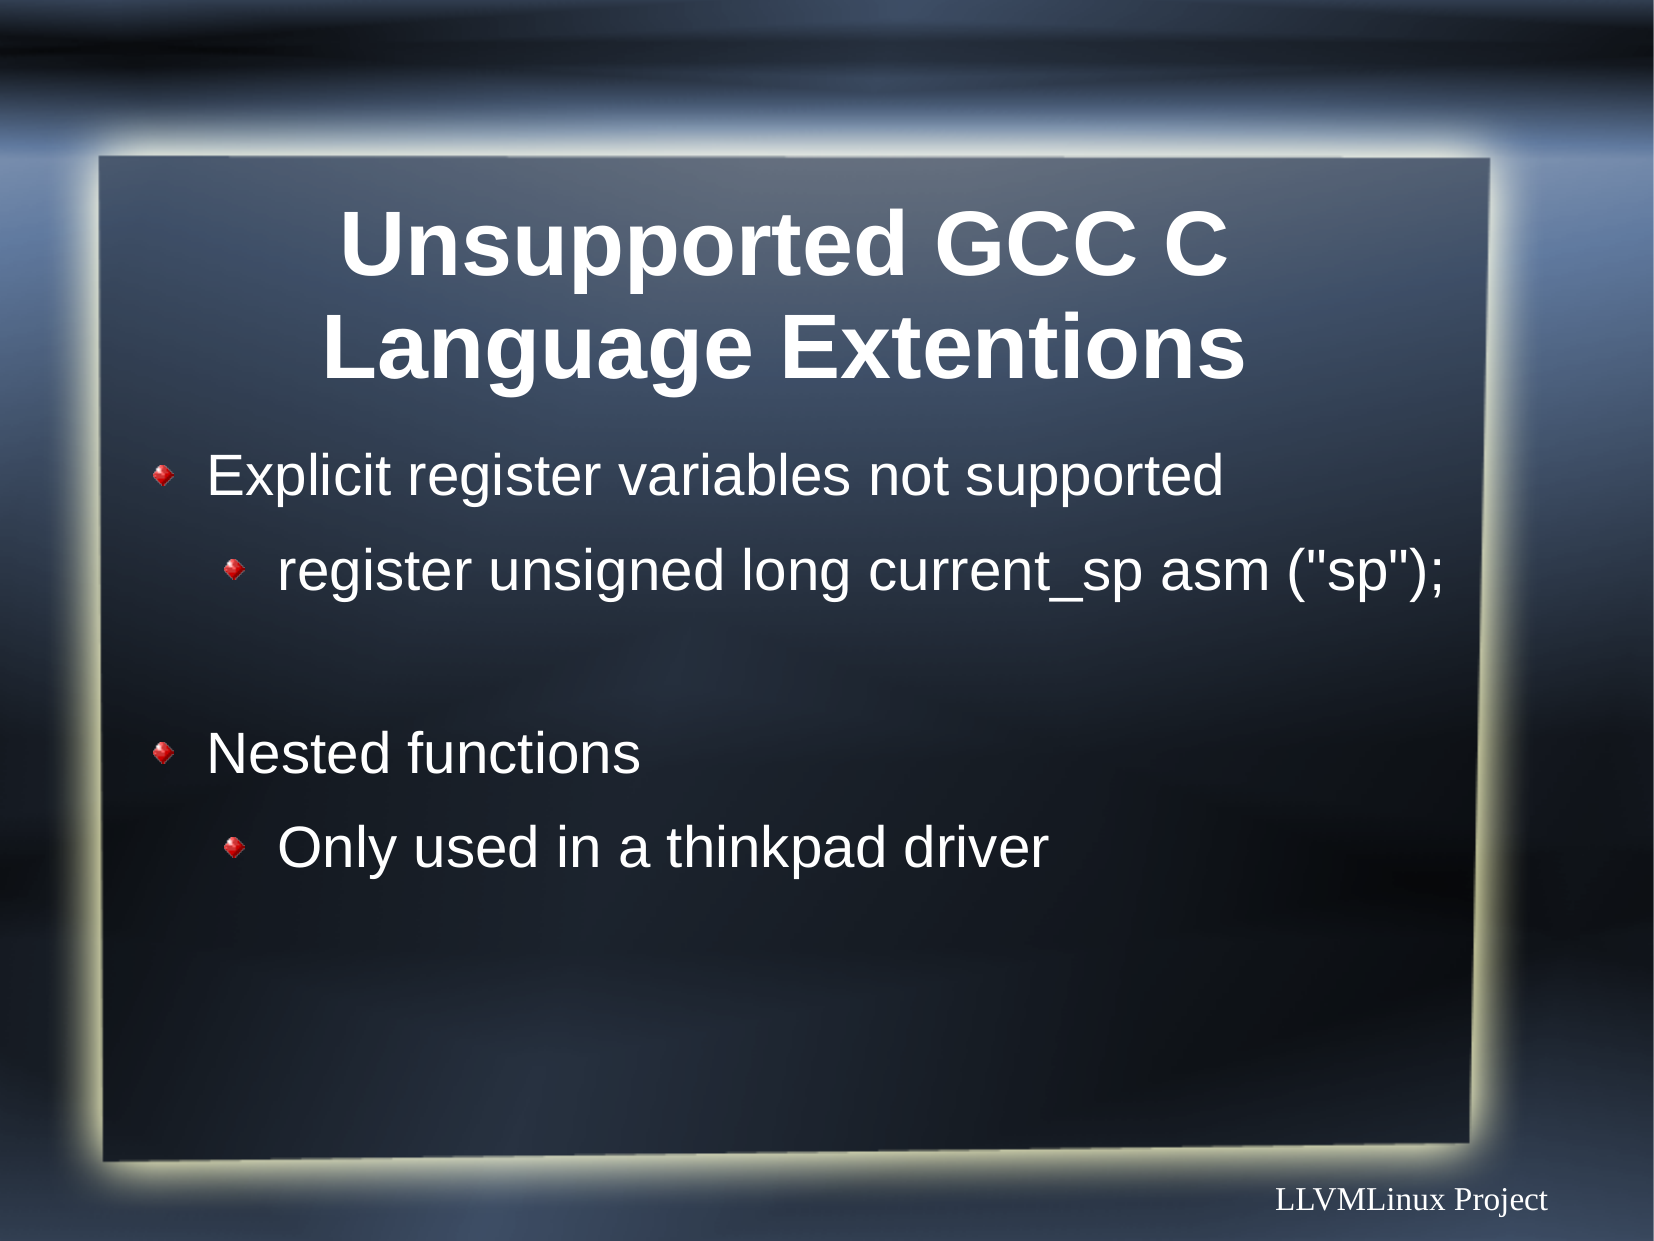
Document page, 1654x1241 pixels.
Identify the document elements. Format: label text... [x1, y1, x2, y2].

picture [0, 0, 1654, 1241]
title Unsupported GCC C Language Extentions [124, 177, 1447, 414]
list Explicit register variables not supported register unsigned long current_sp asm ("sp"); Nested functions Only used in a thinkpad driver [135, 442, 1447, 1163]
